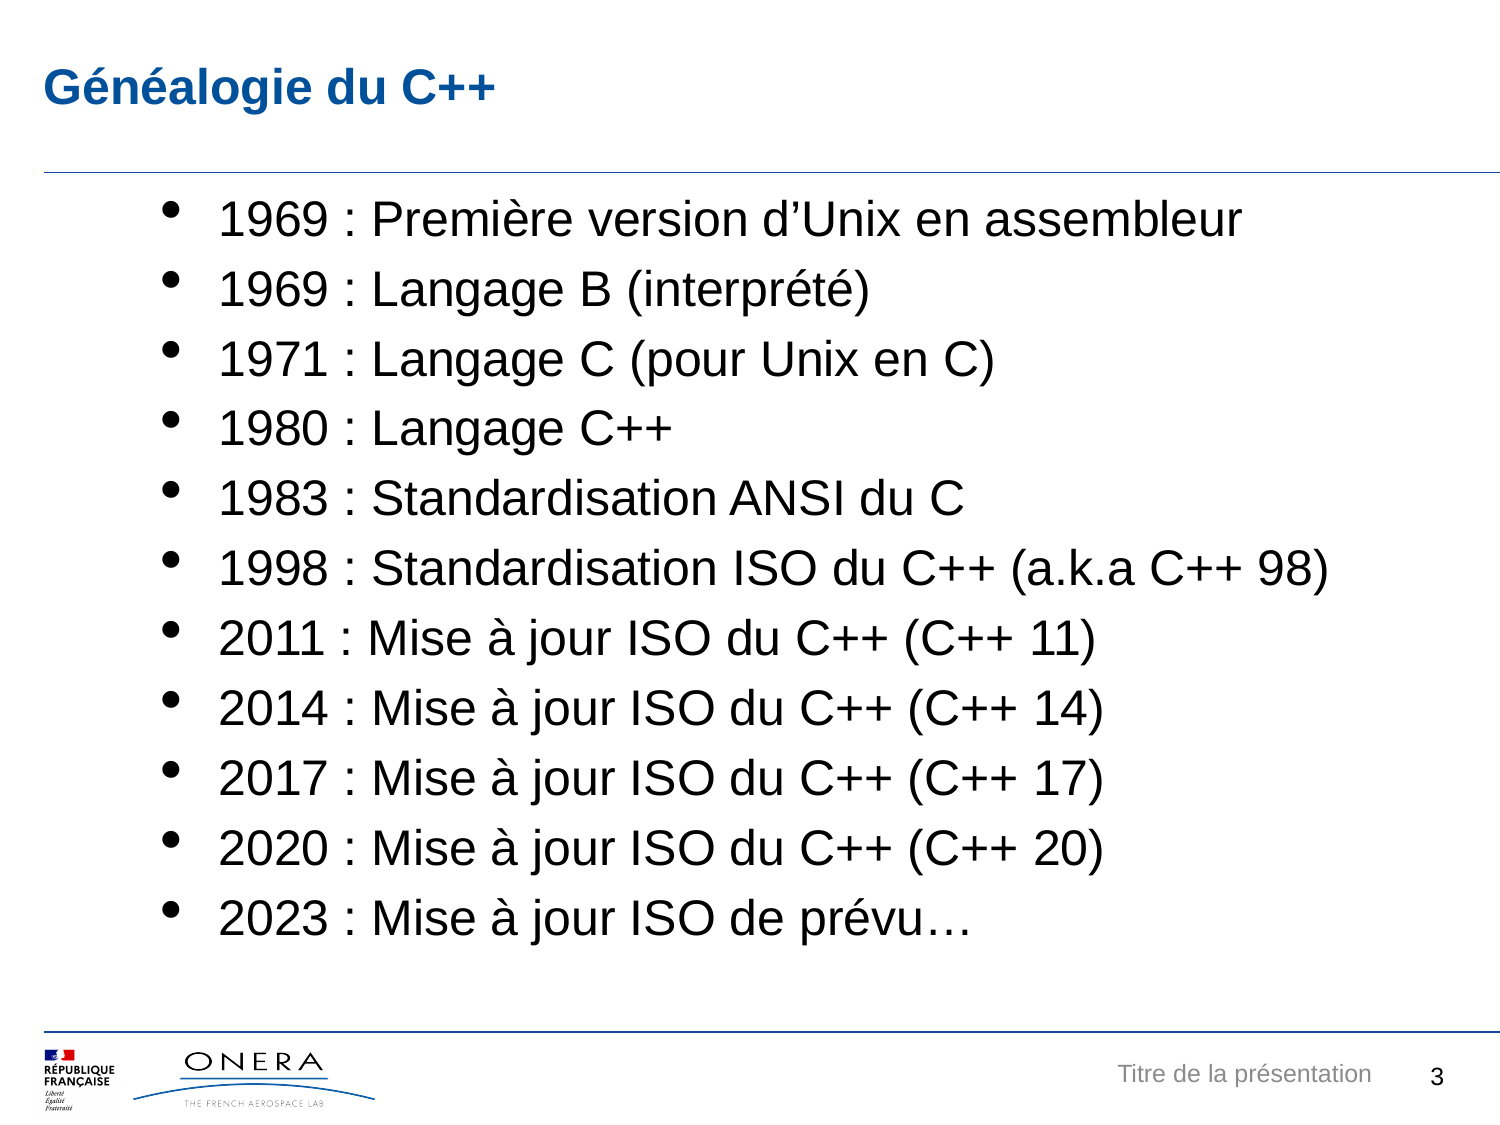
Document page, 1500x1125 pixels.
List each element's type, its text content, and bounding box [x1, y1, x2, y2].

text_box <numéro> [1374, 1025, 1500, 1125]
text_box Titre de la présentation [466, 1042, 1388, 1103]
text_box 1969 : Première version d’Unix en assembleur 1969 : Langage B (interprété) 1971 : Langage C (pour Unix en C) 1980 : Langage C++ 1983 : Standardisation ANSI du C 1998 : Standardisation ISO du C++ (a.k.a C++ 98) 2011 : Mise à jour ISO du C++ (C++ 11) 2014 : Mise à jour ISO du C++ (C++ 14) 2017 : Mise à jour ISO du C++ (C++ 17) 2020 : Mise à jour ISO du C++ (C++ 20) 2023 : Mise à jour ISO de prévu… [162, 185, 1447, 988]
text_box Généalogie du C++ [43, 0, 1486, 169]
picture [34, 1039, 125, 1121]
picture [133, 1052, 375, 1107]
